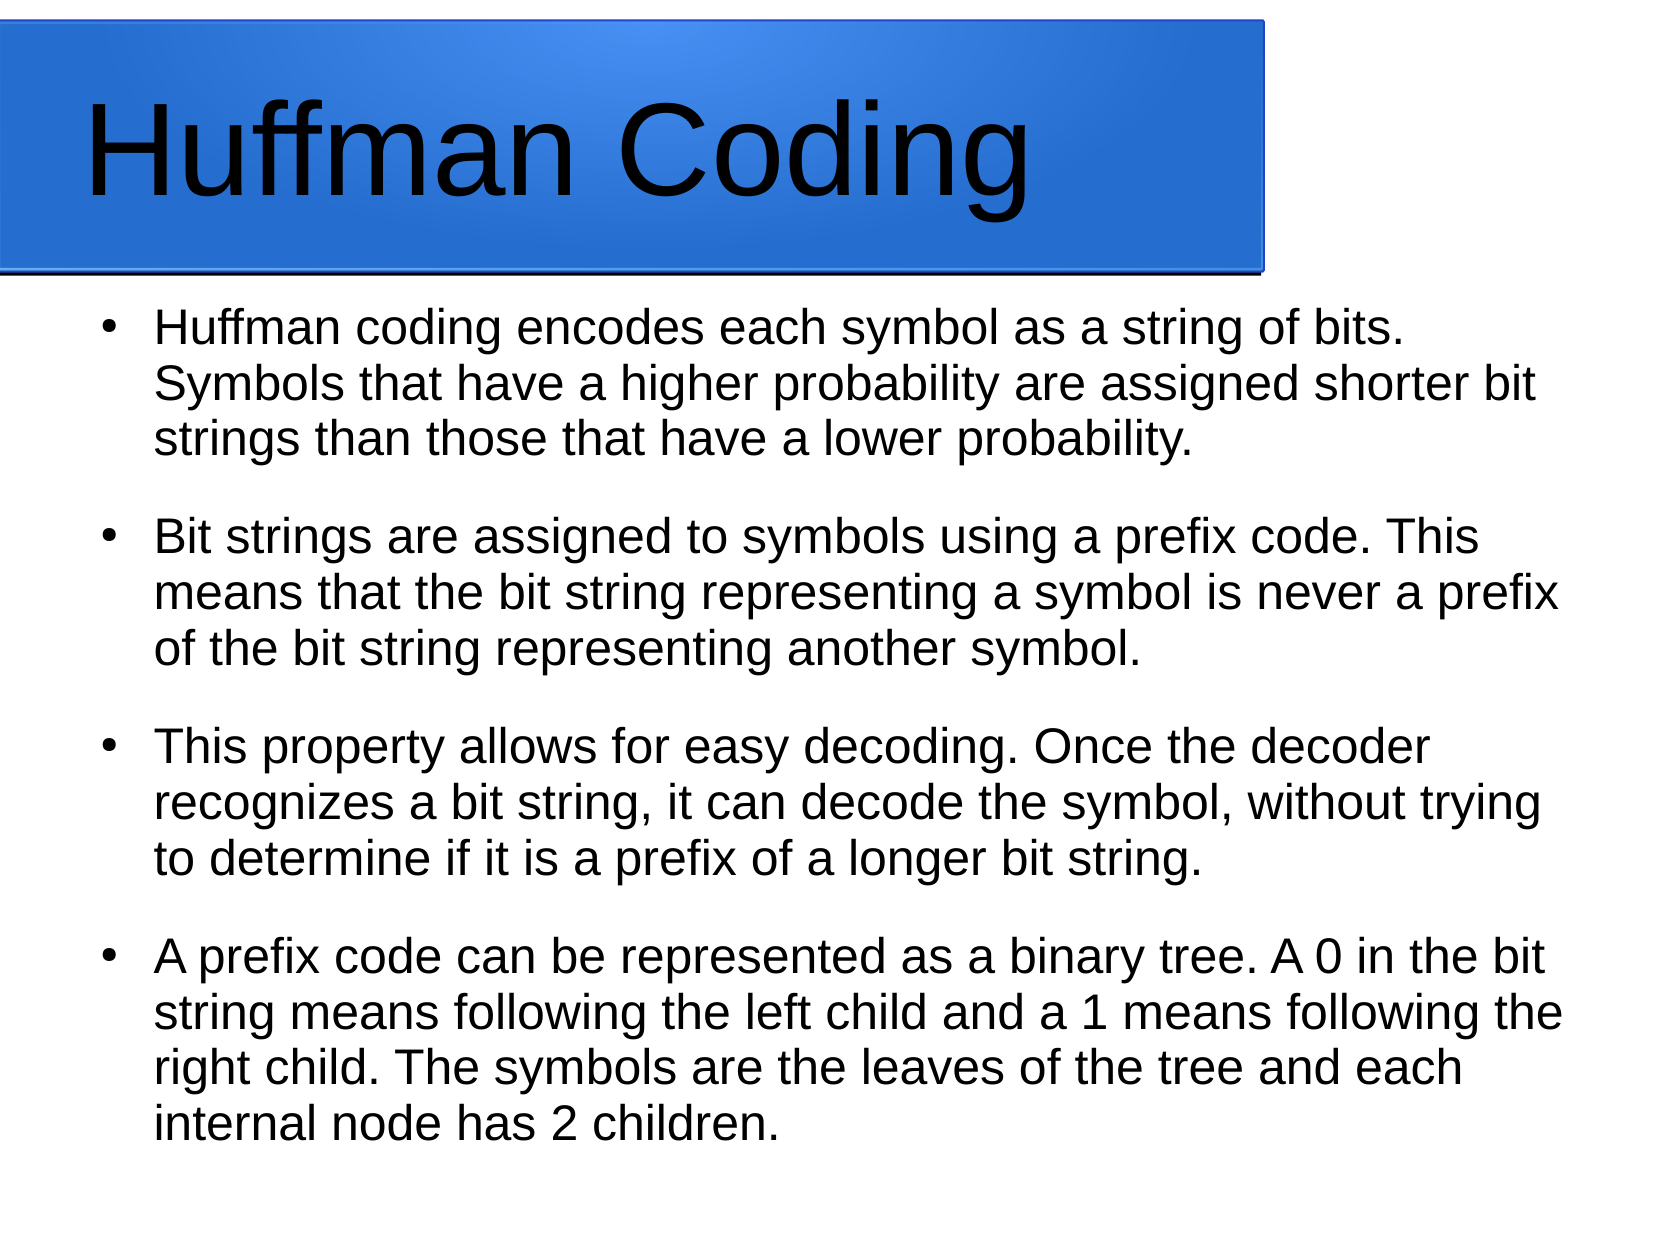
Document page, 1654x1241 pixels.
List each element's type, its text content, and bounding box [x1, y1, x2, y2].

list Huffman coding encodes each symbol as a string of bits. Symbols that have a higher probability are assigned shorter bit strings than those that have a lower probability. Bit strings are assigned to symbols using a prefix code. This means that the bit string representing a symbol is never a prefix of the bit string representing another symbol. This property allows for easy decoding. Once the decoder recognizes a bit string, it can decode the symbol, without trying to determine if it is a prefix of a longer bit string. A prefix code can be represented as a binary tree. A 0 in the bit string means following the left child and a 1 means following the right child. The symbols are the leaves of the tree and each internal node has 2 children. [82, 299, 1571, 1170]
title Huffman Coding [82, 47, 1235, 252]
